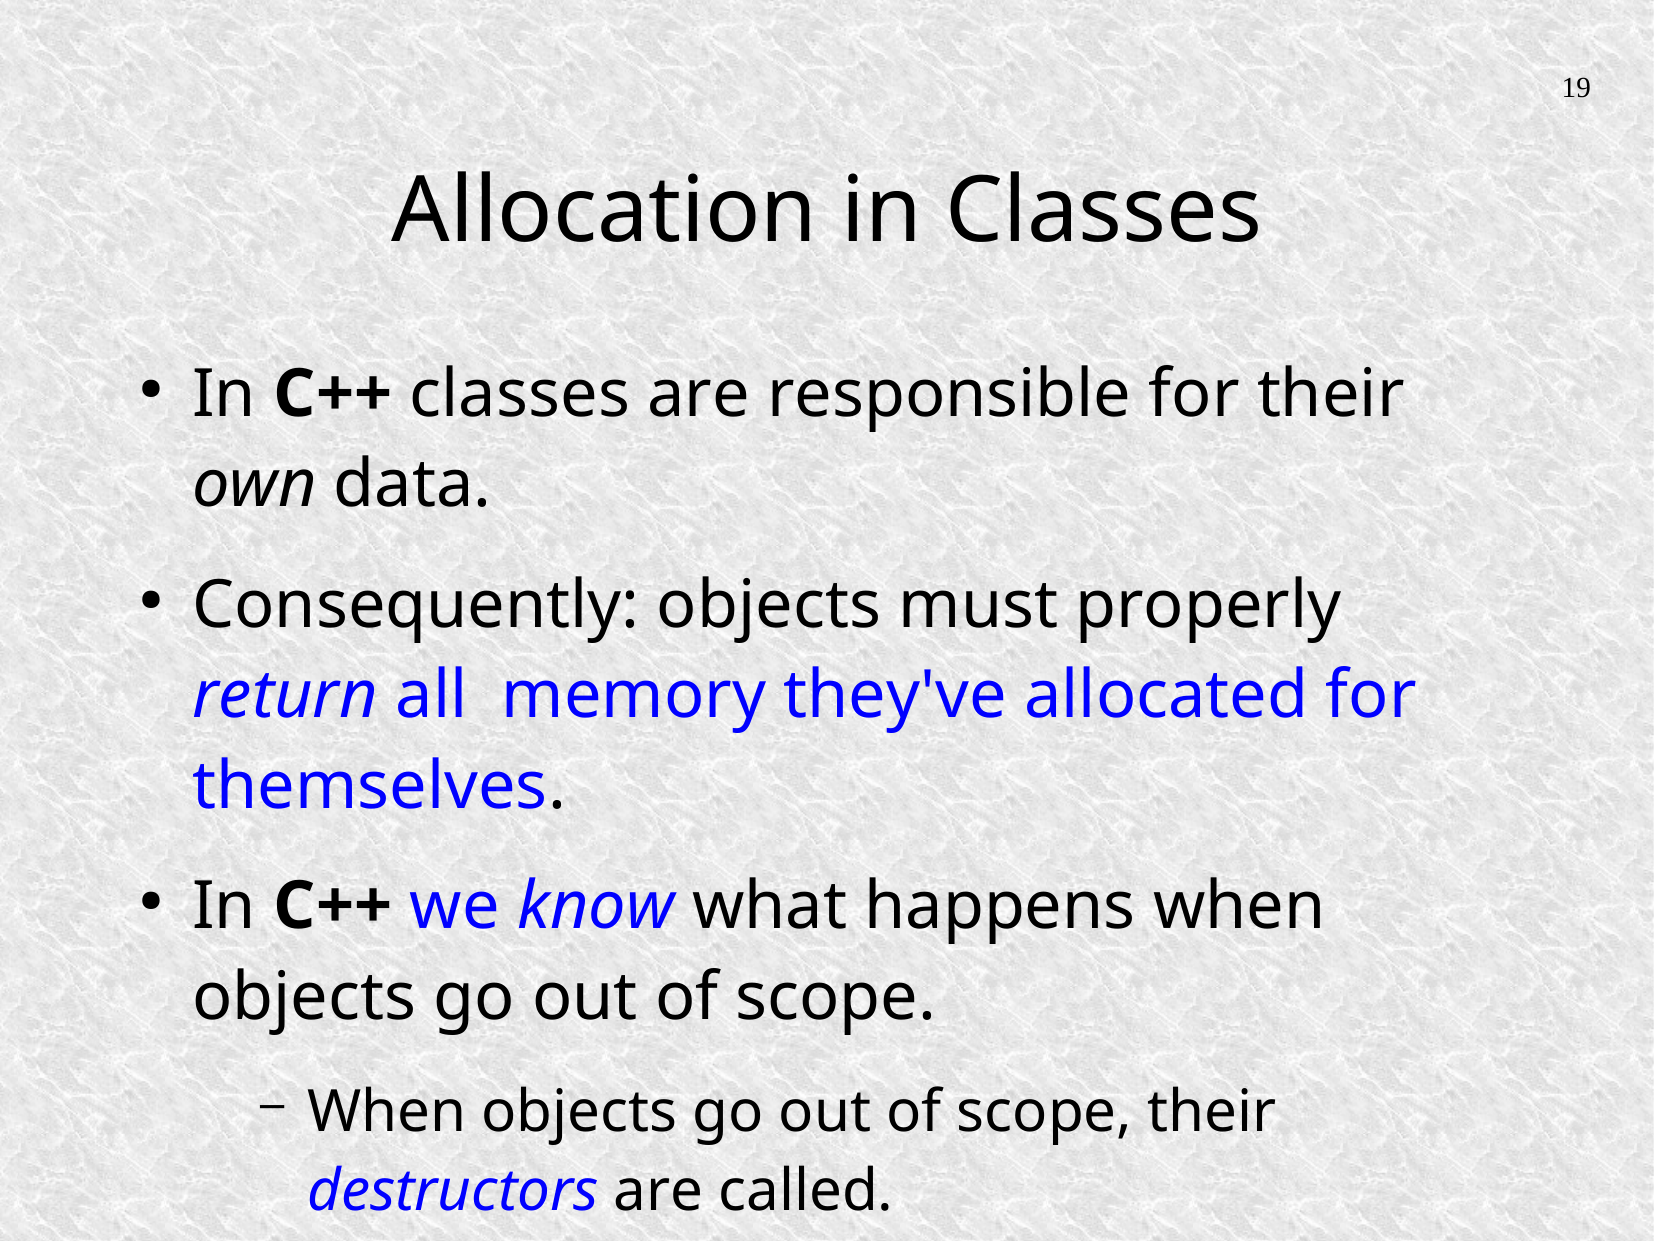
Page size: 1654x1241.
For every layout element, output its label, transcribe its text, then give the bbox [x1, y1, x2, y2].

picture [0, 0, 1654, 1241]
title Allocation in Classes [121, 102, 1534, 311]
list In C++ classes are responsible for their own data. Consequently: objects must properly return all memory they've allocated for themselves. In C++ we know what happens when objects go out of scope. When objects go out of scope, their destructors are called. The software engineer has strong control. [121, 344, 1534, 1201]
